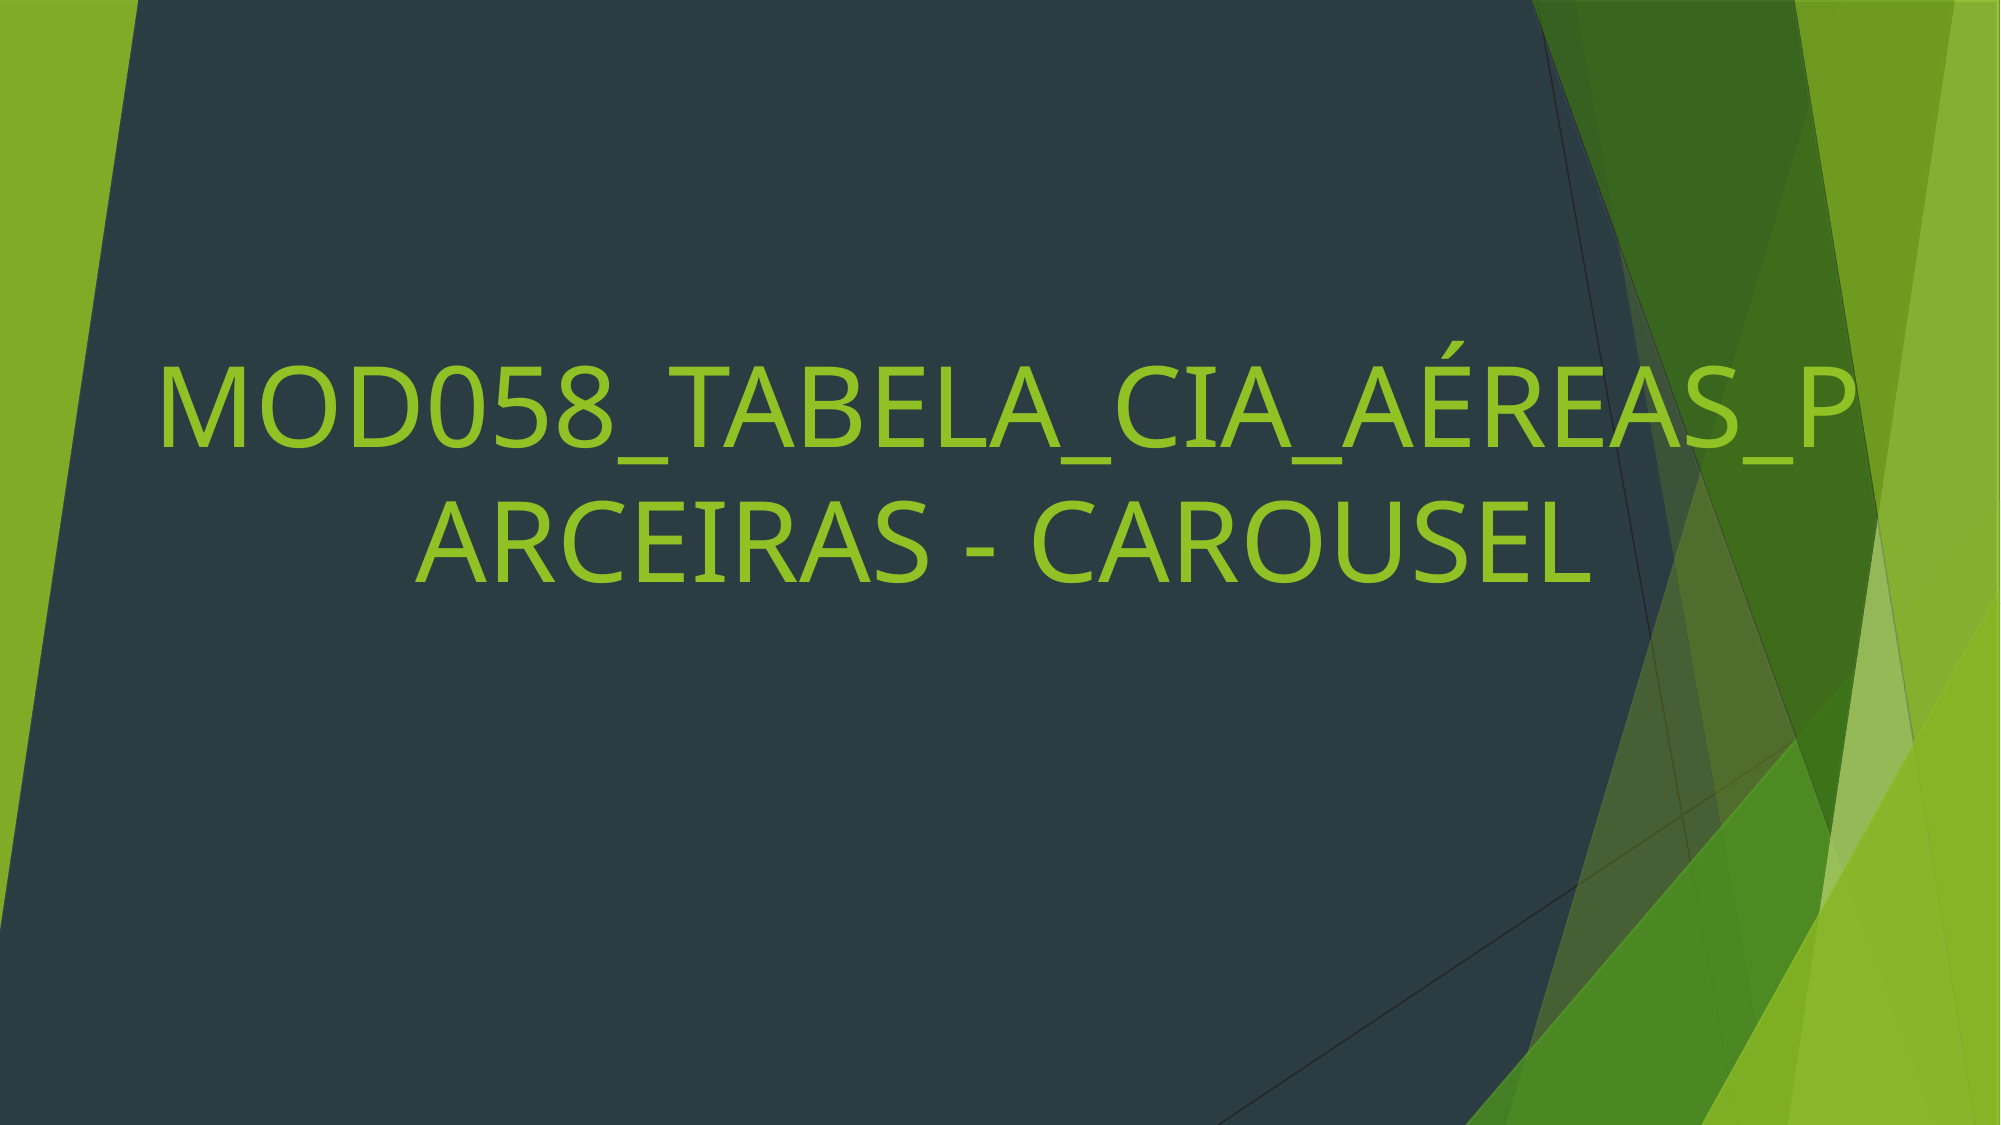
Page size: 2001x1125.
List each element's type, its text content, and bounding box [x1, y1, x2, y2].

title MOD058_TABELA_CIA_AÉREAS_PARCEIRAS - CAROUSEL [108, 295, 1902, 613]
